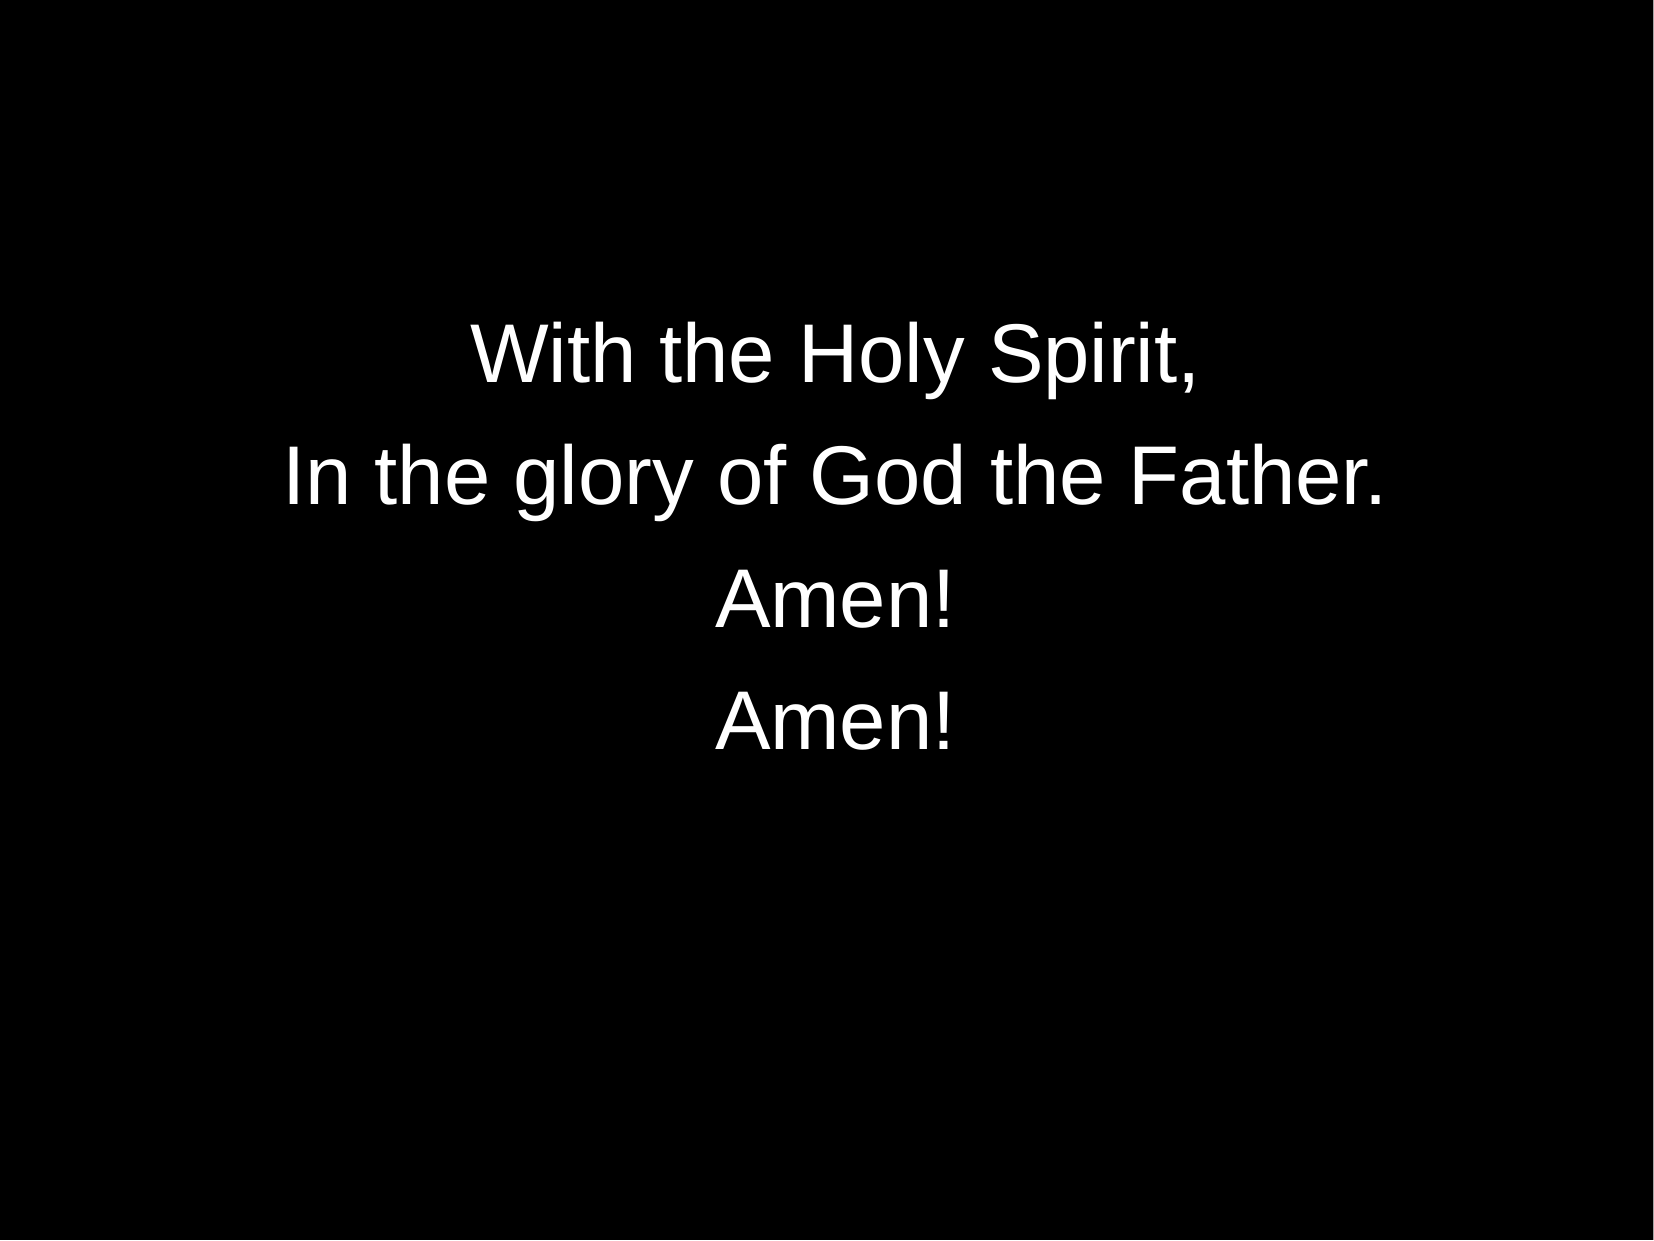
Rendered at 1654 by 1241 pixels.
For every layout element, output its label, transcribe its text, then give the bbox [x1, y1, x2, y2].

list With the Holy Spirit, In the glory of God the Father. Amen! Amen! [0, 307, 1654, 1027]
